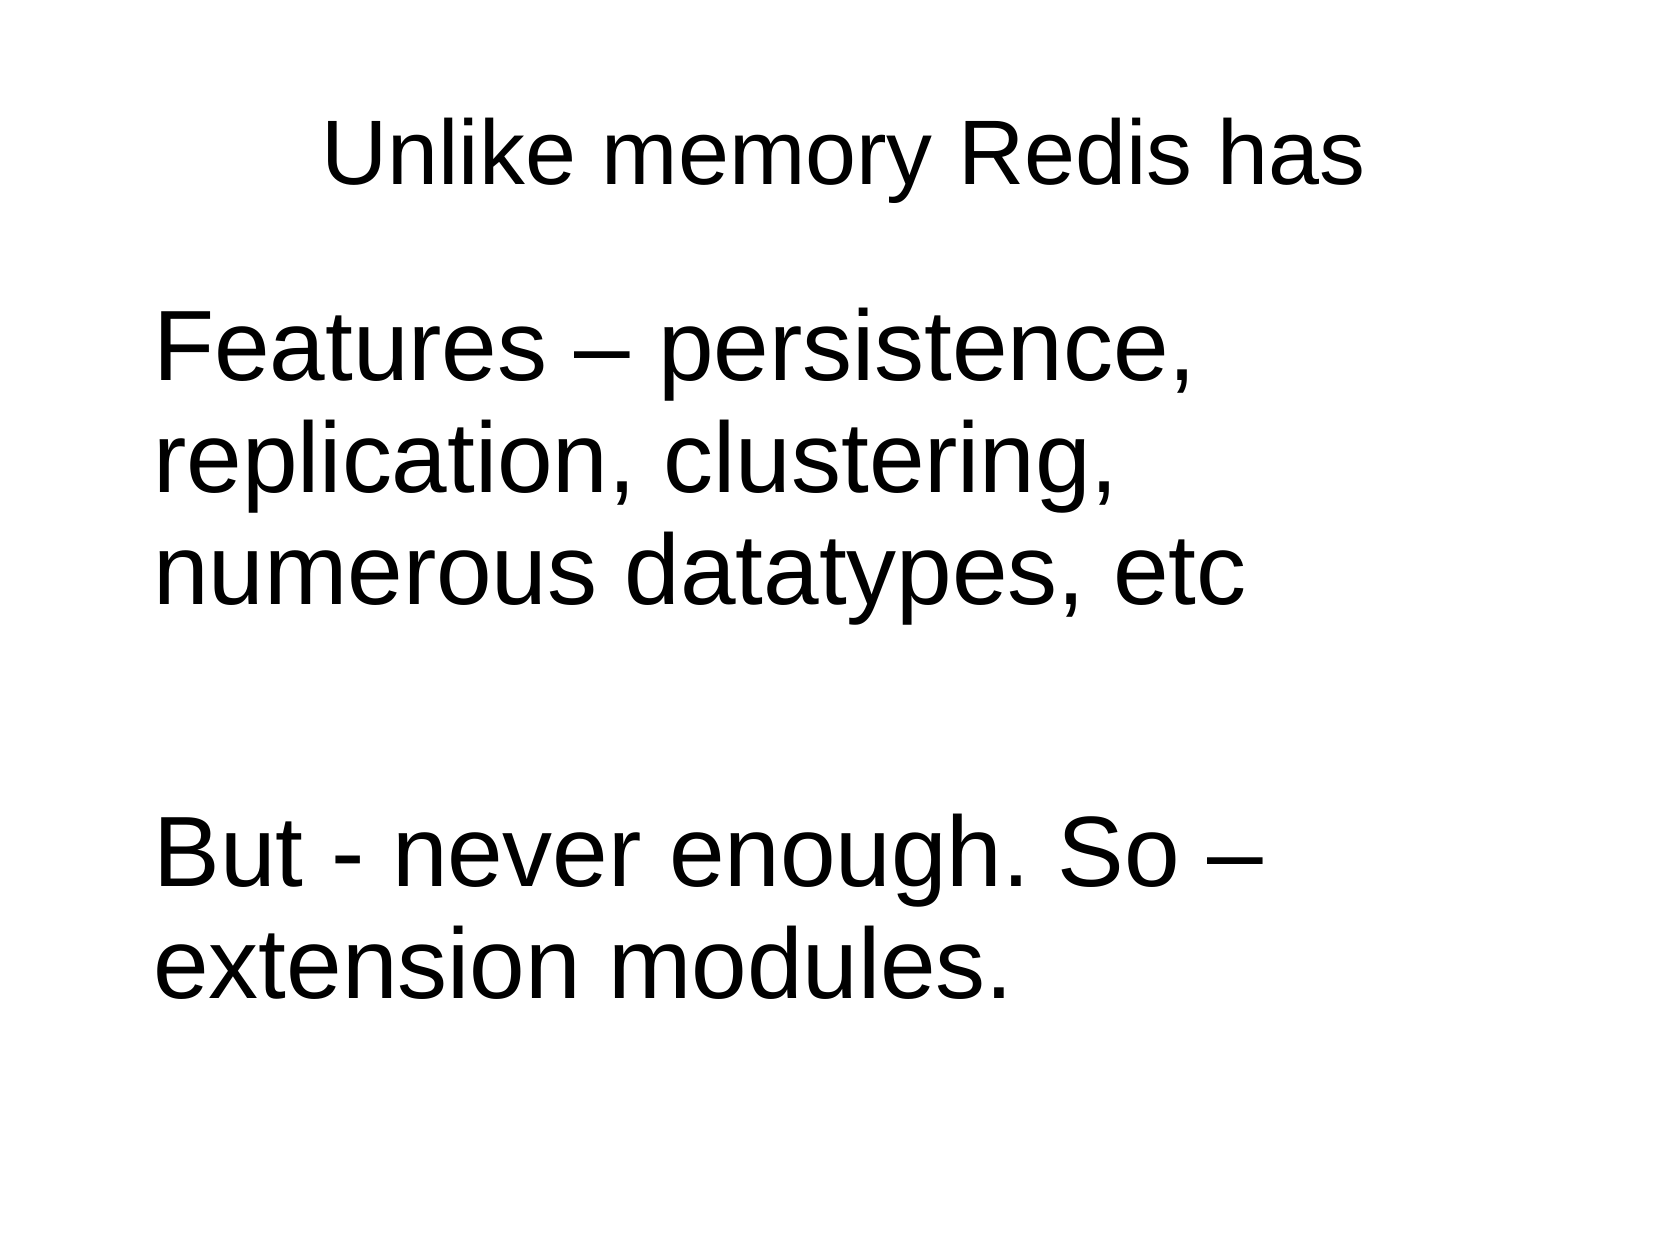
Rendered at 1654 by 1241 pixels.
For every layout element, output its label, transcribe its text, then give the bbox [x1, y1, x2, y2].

list Features – persistence, replication, clustering, numerous datatypes, etc But - never enough. So – extension modules. [82, 290, 1571, 1109]
title Unlike memory Redis has [82, 49, 1571, 257]
